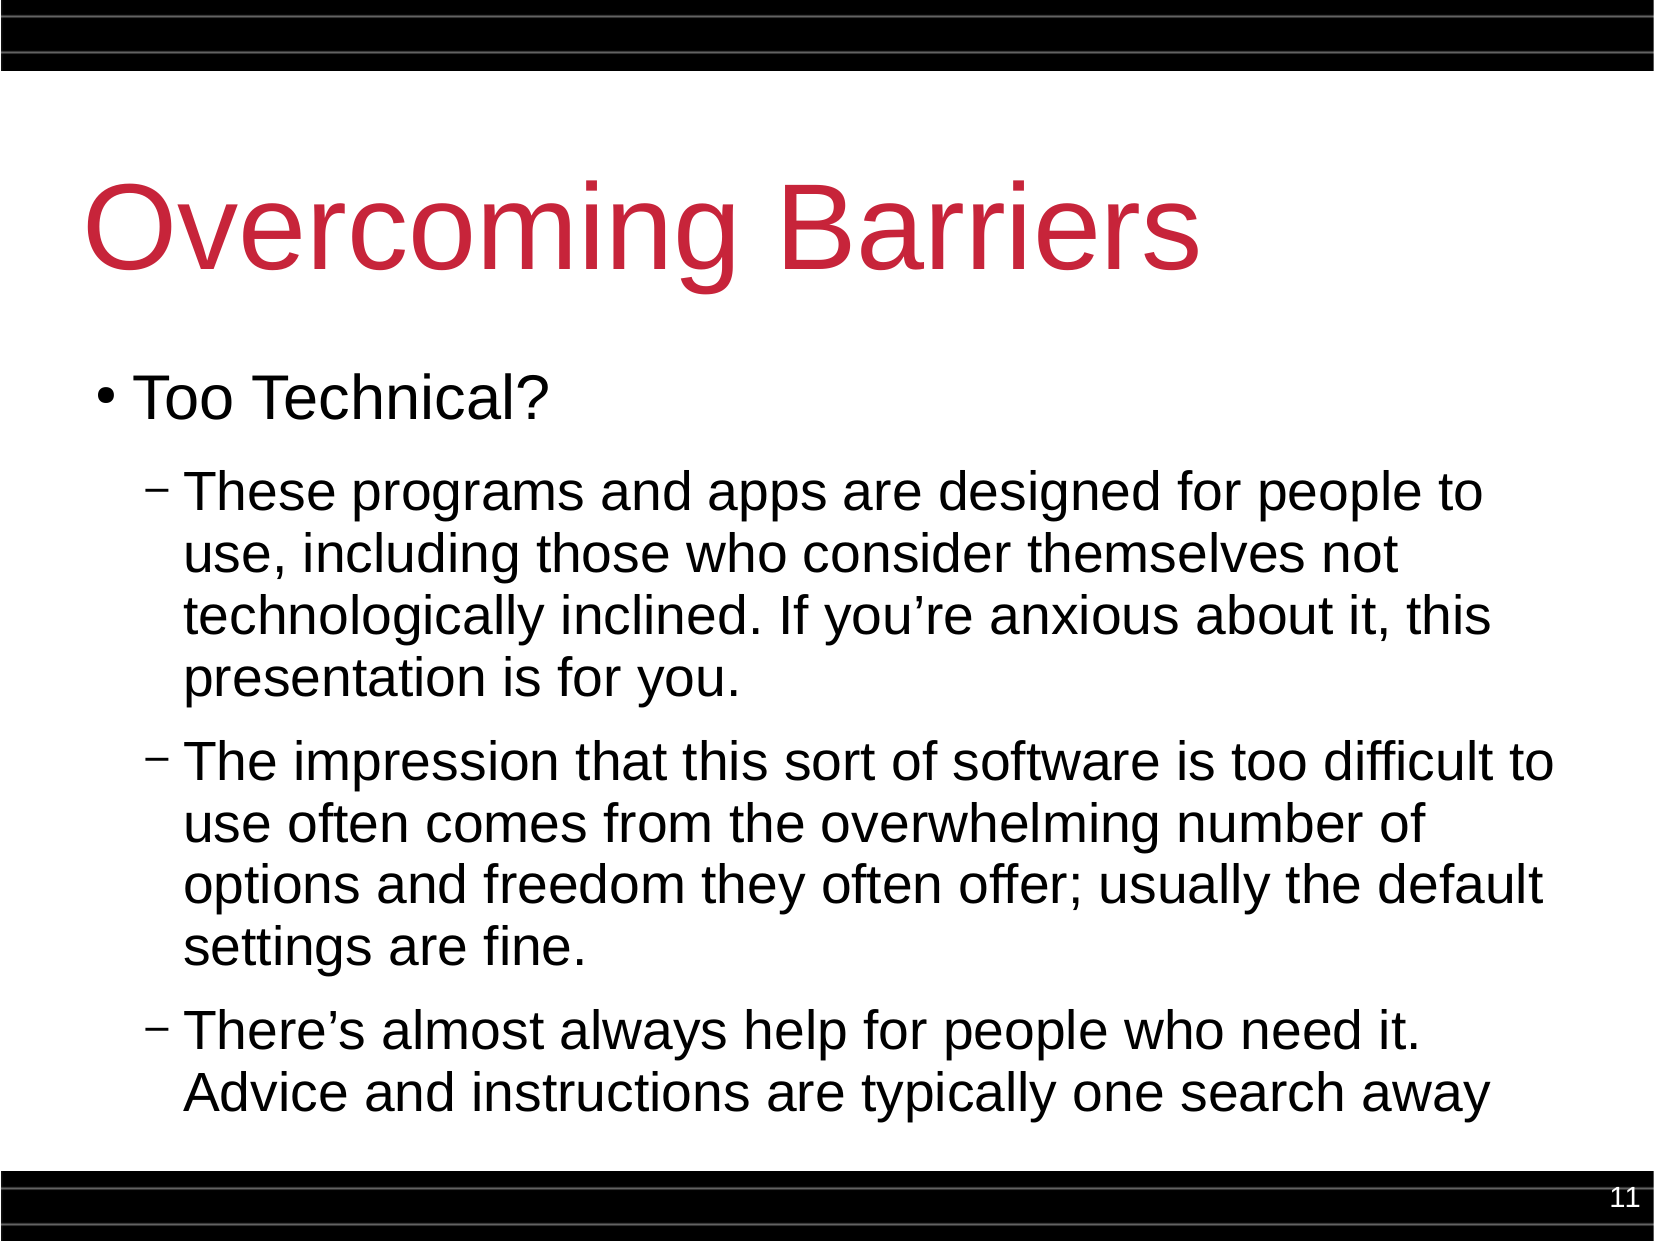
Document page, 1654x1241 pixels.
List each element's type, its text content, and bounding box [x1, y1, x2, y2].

picture [1, 0, 1654, 71]
picture [1, 1171, 1654, 1241]
list Too Technical? These programs and apps are designed for people to use, including those who consider themselves not technologically inclined. If you’re anxious about it, this presentation is for you. The impression that this sort of software is too difficult to use often comes from the overwhelming number of options and freedom they often offer; usually the default settings are fine. There’s almost always help for people who need it. Advice and instructions are typically one search away [82, 362, 1571, 1134]
title Overcoming Barriers [82, 123, 1571, 331]
